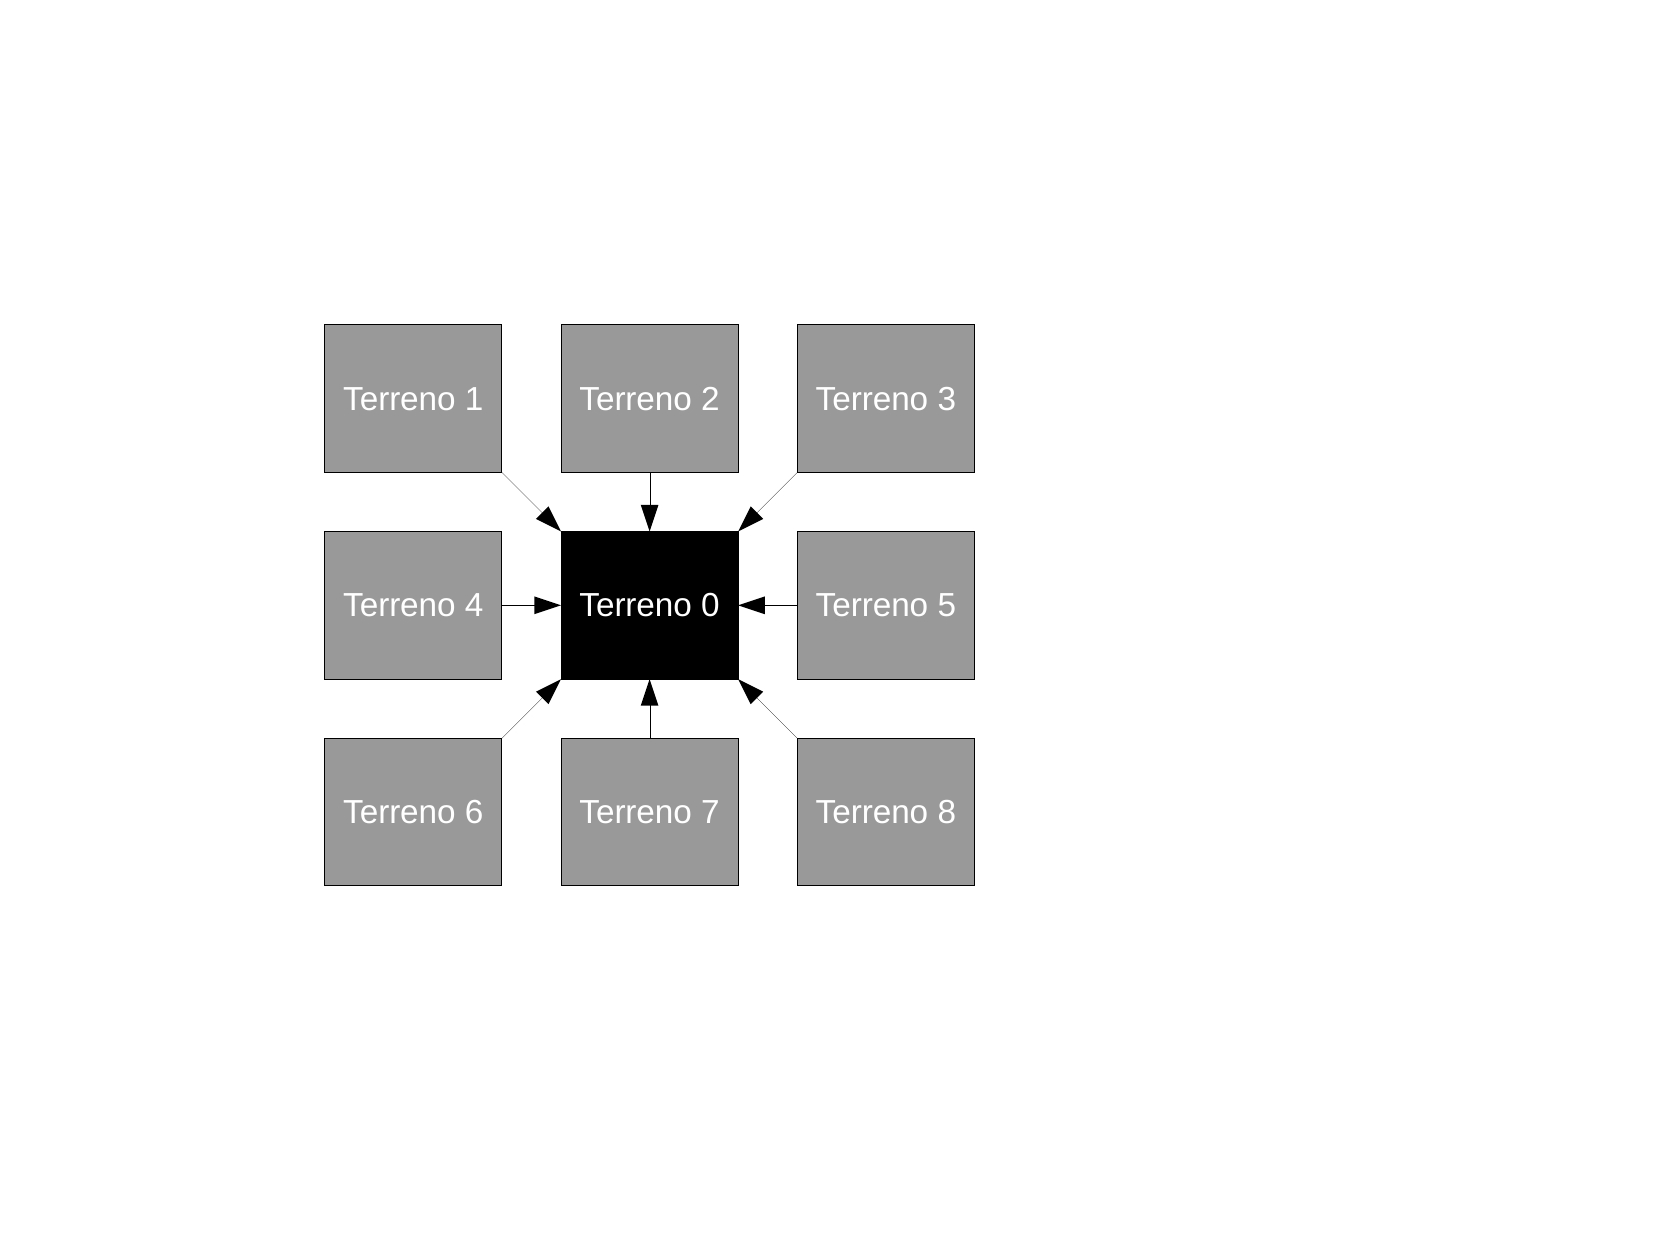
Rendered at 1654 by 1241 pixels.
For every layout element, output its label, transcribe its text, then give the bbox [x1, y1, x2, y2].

text_box Terreno 4 [324, 531, 502, 680]
text_box Terreno 8 [797, 738, 975, 886]
text_box Terreno 6 [324, 738, 502, 886]
text_box Terreno 0 [561, 531, 739, 680]
text_box Terreno 5 [797, 531, 975, 680]
text_box Terreno 3 [797, 324, 975, 473]
text_box Terreno 7 [561, 738, 739, 886]
text_box Terreno 1 [324, 324, 502, 473]
text_box Terreno 2 [561, 324, 739, 473]
